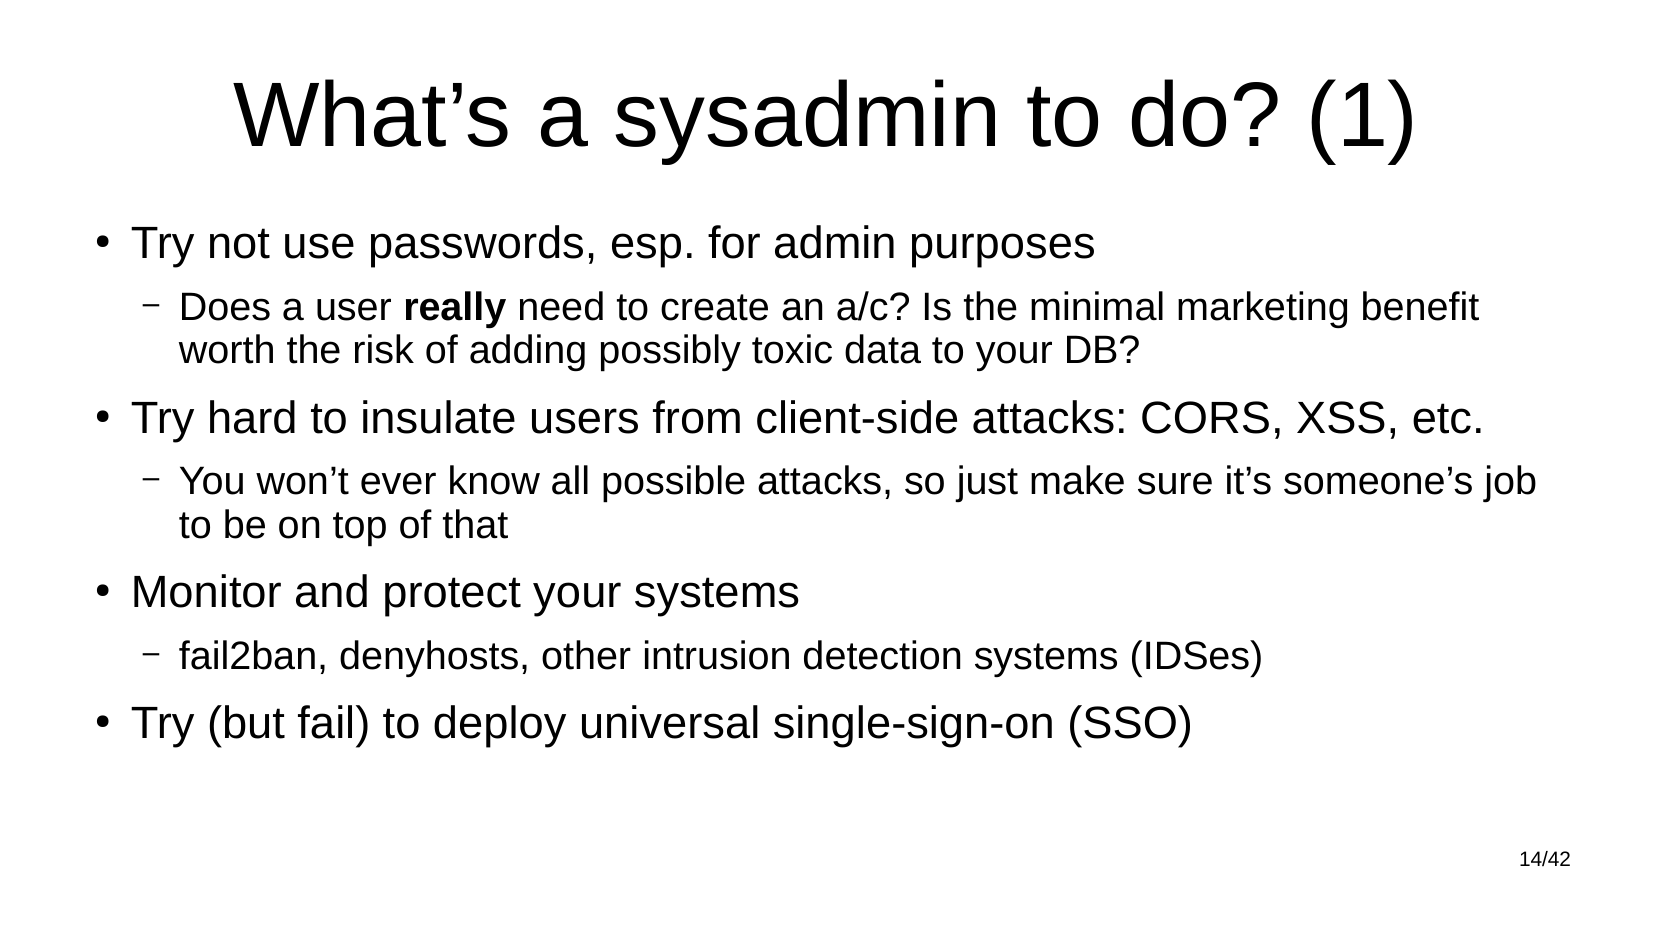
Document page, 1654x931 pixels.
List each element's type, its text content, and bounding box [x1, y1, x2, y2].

list Try not use passwords, esp. for admin purposes Does a user really need to create an a/c? Is the minimal marketing benefit worth the risk of adding possibly toxic data to your DB? Try hard to insulate users from client-side attacks: CORS, XSS, etc. You won’t ever know all possible attacks, so just make sure it’s someone’s job to be on top of that Monitor and protect your systems fail2ban, denyhosts, other intrusion detection systems (IDSes) Try (but fail) to deploy universal single-sign-on (SSO) [82, 217, 1571, 758]
title What’s a sysadmin to do? (1) [82, 37, 1571, 193]
